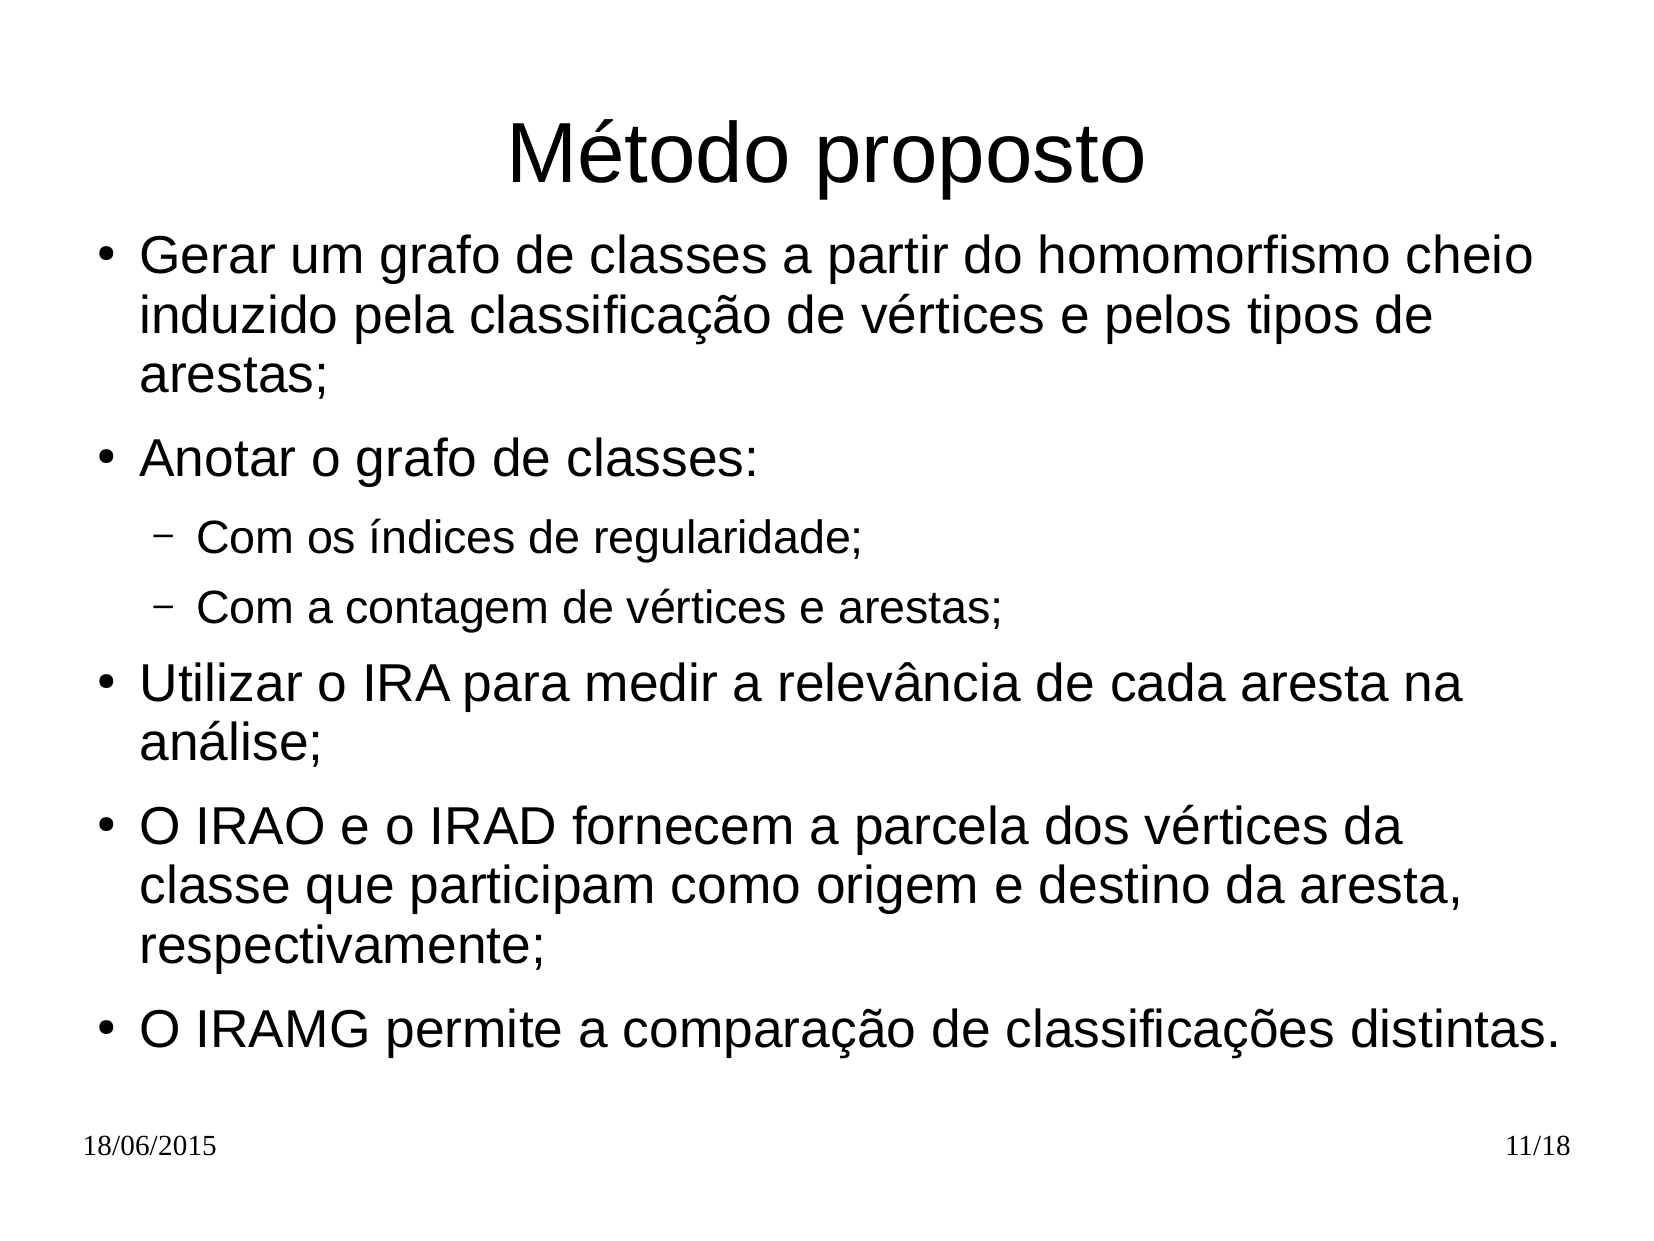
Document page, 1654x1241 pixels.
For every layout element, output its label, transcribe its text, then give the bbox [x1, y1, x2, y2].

list Gerar um grafo de classes a partir do homomorfismo cheio induzido pela classificação de vértices e pelos tipos de arestas; Anotar o grafo de classes: Com os índices de regularidade; Com a contagem de vértices e arestas; Utilizar o IRA para medir a relevância de cada aresta na análise; O IRAO e o IRAD fornecem a parcela dos vértices da classe que participam como origem e destino da aresta, respectivamente; O IRAMG permite a comparação de classificações distintas. [82, 225, 1571, 1081]
title Método proposto [82, 49, 1571, 225]
